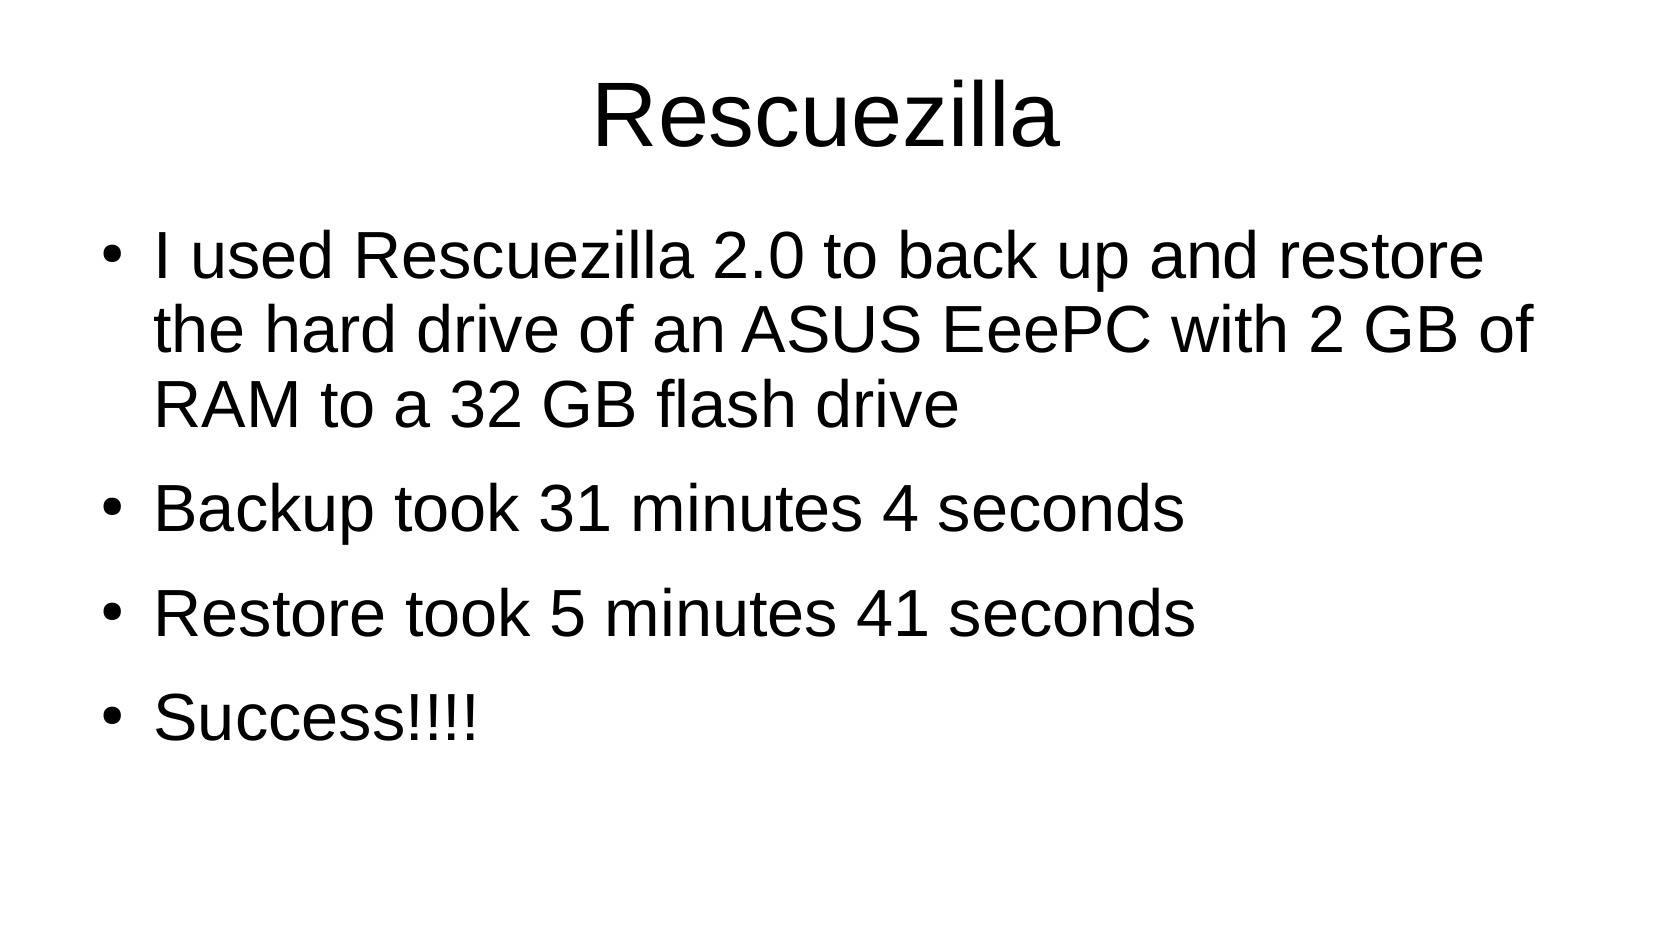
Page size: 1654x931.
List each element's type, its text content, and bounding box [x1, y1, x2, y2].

title Rescuezilla [82, 37, 1571, 193]
list I used Rescuezilla 2.0 to back up and restore the hard drive of an ASUS EeePC with 2 GB of RAM to a 32 GB flash drive Backup took 31 minutes 4 seconds Restore took 5 minutes 41 seconds Success!!!! [82, 217, 1571, 758]
